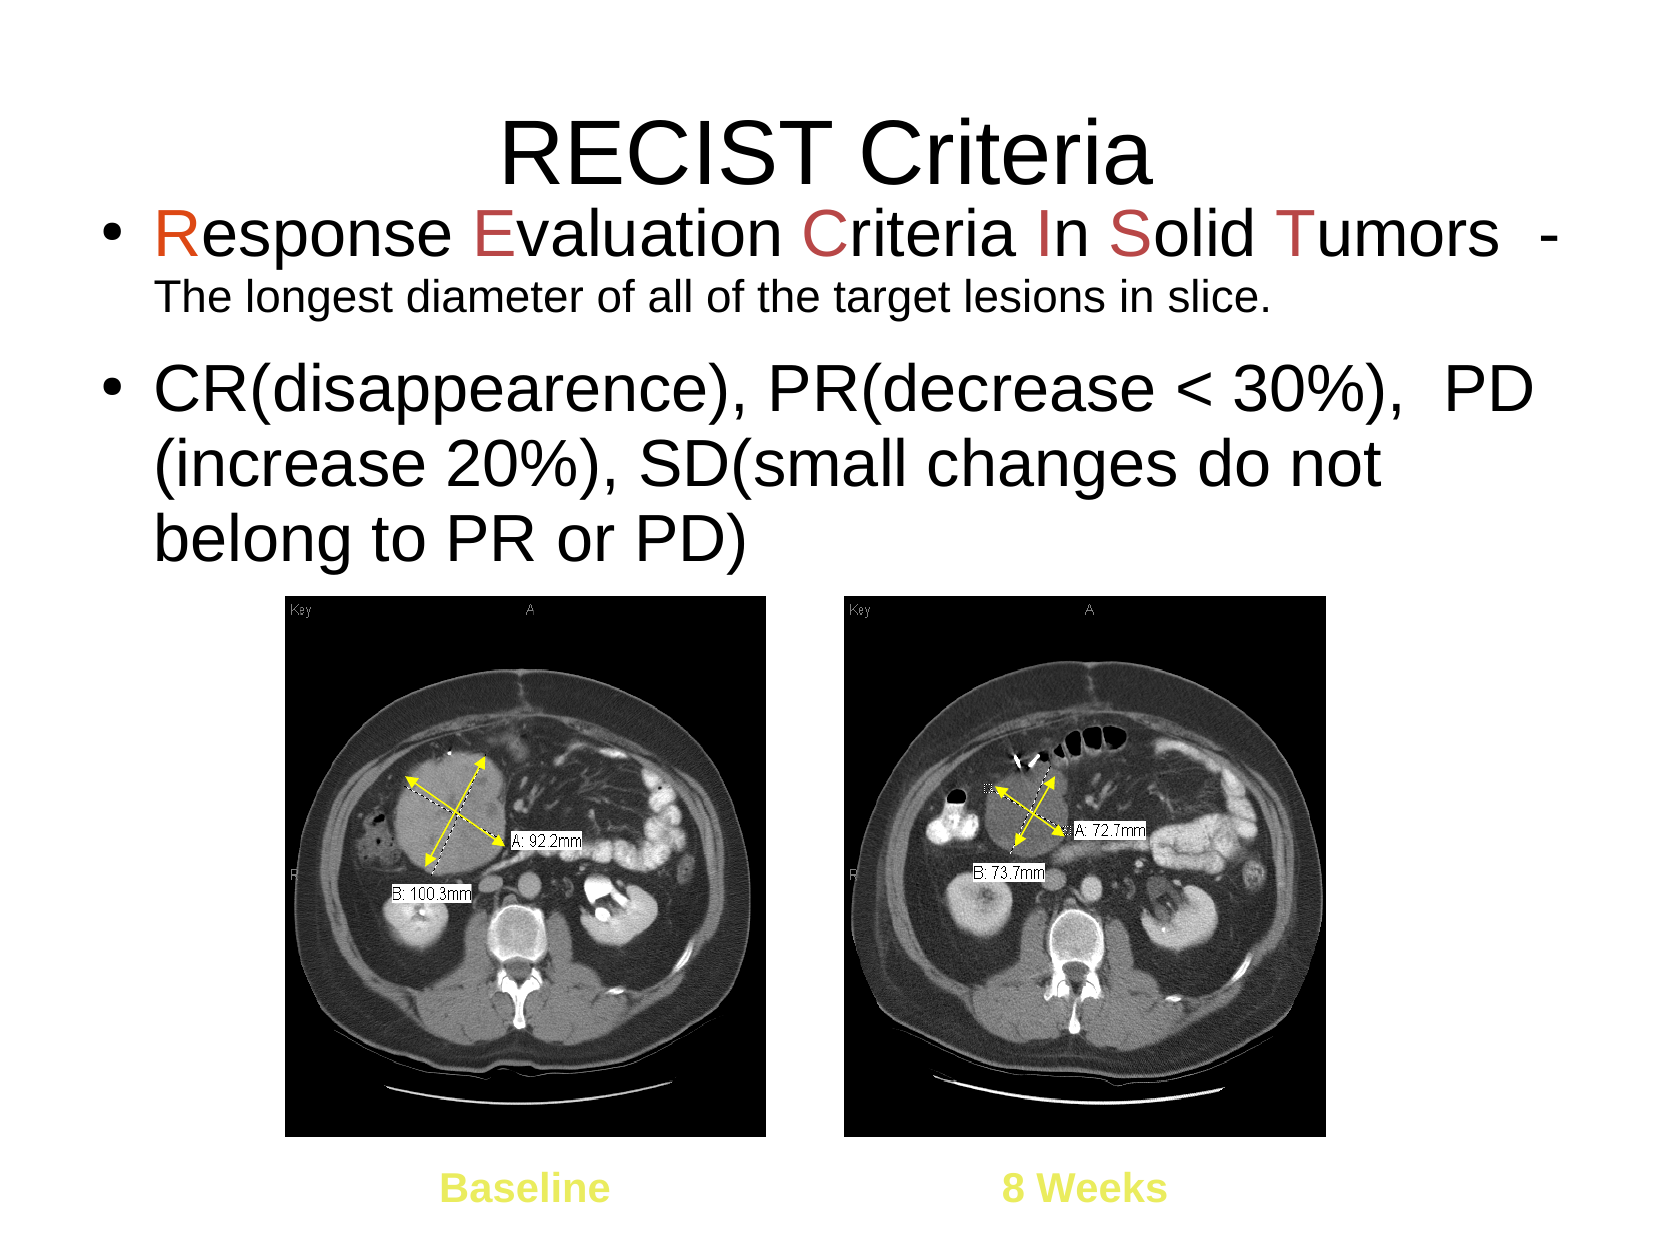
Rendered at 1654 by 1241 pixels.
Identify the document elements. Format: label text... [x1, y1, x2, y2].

picture [285, 596, 766, 1137]
text_box Baseline [424, 1152, 626, 1218]
title RECIST Criteria [82, 49, 1571, 195]
text_box 8 Weeks [986, 1152, 1184, 1218]
list Response Evaluation Criteria In Solid Tumors -The longest diameter of all of the target lesions in slice. CR(disappearence), PR(decrease < 30%), PD (increase 20%), SD(small changes do not belong to PR or PD) [82, 195, 1571, 916]
picture [844, 596, 1326, 1137]
